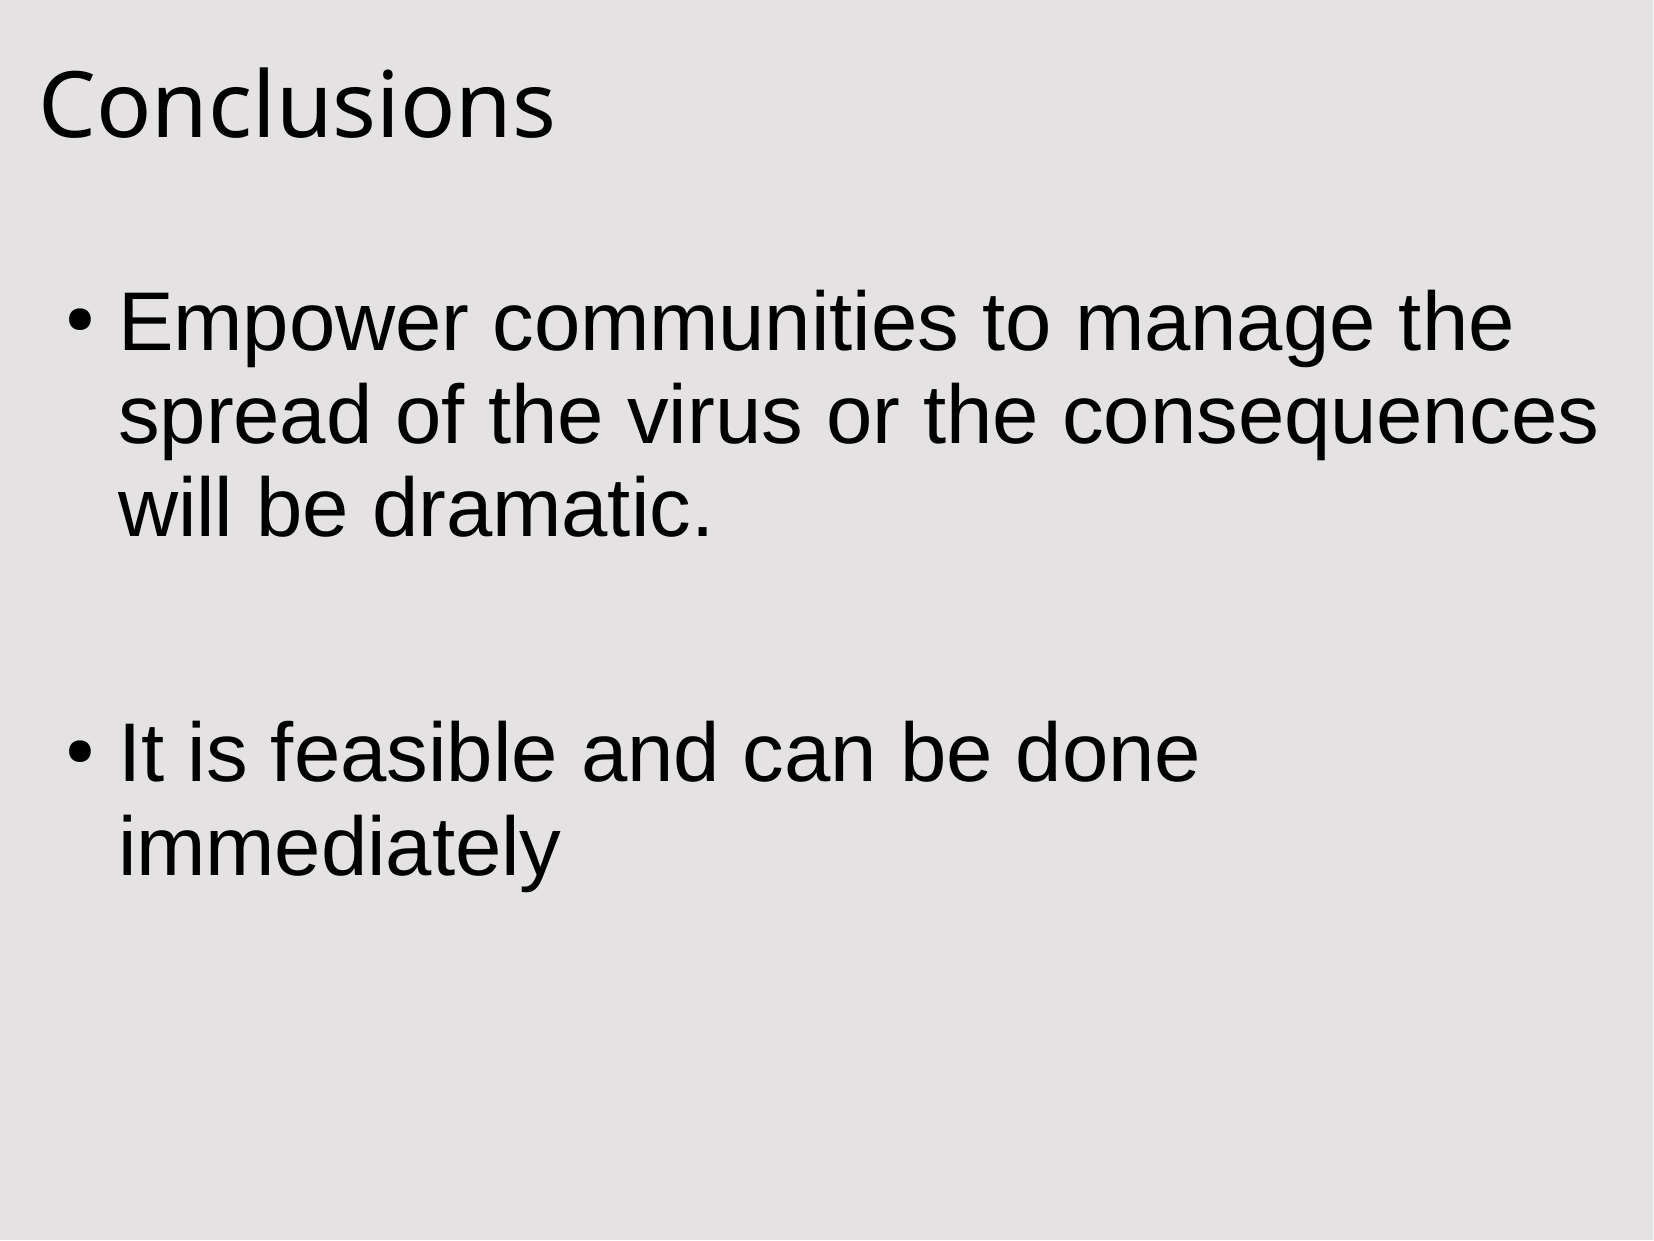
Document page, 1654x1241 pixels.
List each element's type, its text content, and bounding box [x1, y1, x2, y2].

list Empower communities to manage the spread of the virus or the consequences will be dramatic. It is feasible and can be done immediately [47, 171, 1619, 1075]
text_box Conclusions [23, 31, 638, 166]
